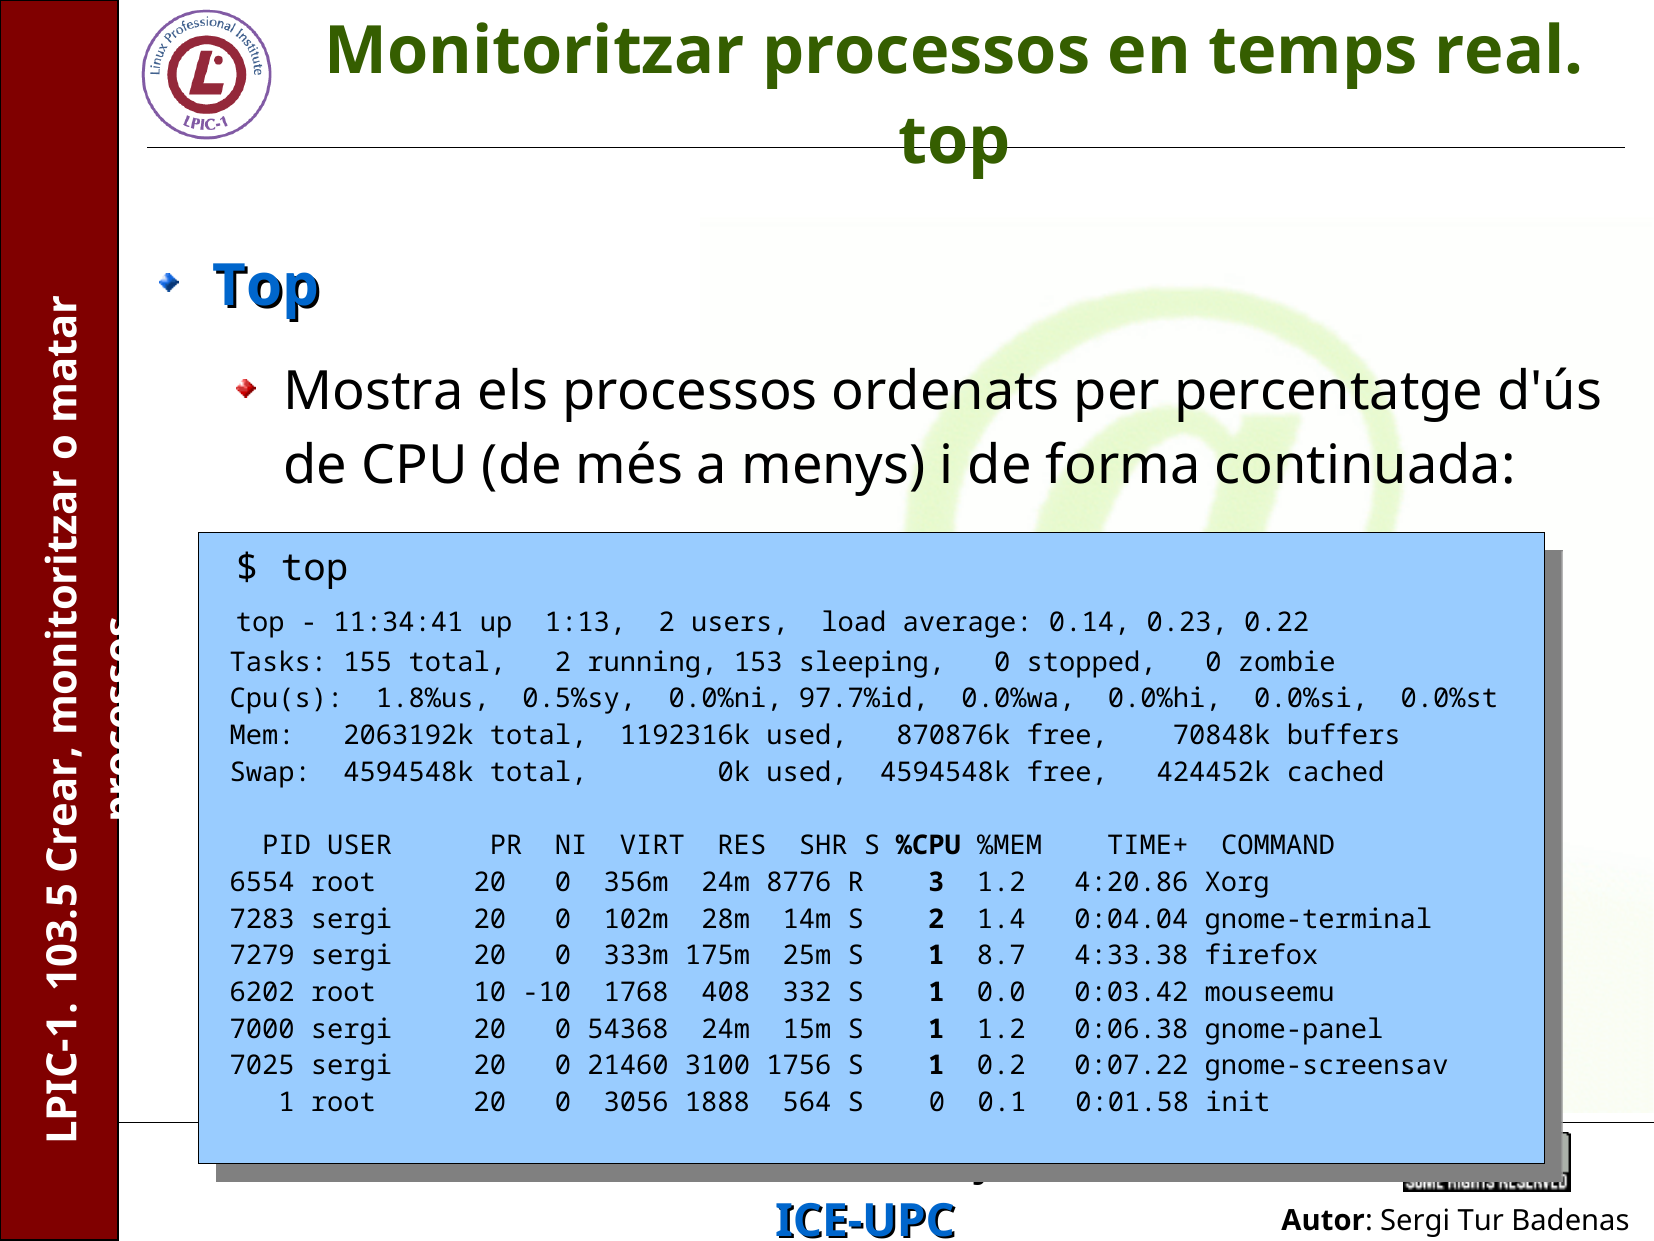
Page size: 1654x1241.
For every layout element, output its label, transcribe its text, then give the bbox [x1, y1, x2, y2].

text_box $ top top - 11:34:41 up 1:13, 2 users, load average: 0.14, 0.23, 0.22 Tasks: 155 total, 2 running, 153 sleeping, 0 stopped, 0 zombie Cpu(s): 1.8%us, 0.5%sy, 0.0%ni, 97.7%id, 0.0%wa, 0.0%hi, 0.0%si, 0.0%st Mem: 2063192k total, 1192316k used, 870876k free, 70848k buffers Swap: 4594548k total, 0k used, 4594548k free, 424452k cached PID USER PR NI VIRT RES SHR S %CPU %MEM TIME+ COMMAND 6554 root 20 0 356m 24m 8776 R 3 1.2 4:20.86 Xorg 7283 sergi 20 0 102m 28m 14m S 2 1.4 0:04.04 gnome-terminal 7279 sergi 20 0 333m 175m 25m S 1 8.7 4:33.38 firefox 6202 root 10 -10 1768 408 332 S 1 0.0 0:03.42 mouseemu 7000 sergi 20 0 54368 24m 15m S 1 1.2 0:06.38 gnome-panel 7025 sergi 20 0 21460 3100 1756 S 1 0.2 0:07.22 gnome-screensav 1 root 20 0 3056 1888 564 S 0 0.1 0:01.58 init [198, 532, 1545, 1001]
list Top Mostra els processos ordenats per percentatge d'ús de CPU (de més a menys) i de forma continuada: Existeixen alternatives/millores a top com atop o htop [141, 242, 1630, 1099]
picture [1403, 1132, 1571, 1192]
picture [135, 5, 277, 142]
picture [700, 217, 1654, 1113]
title Monitoritzar processos en temps real. top [289, 49, 1620, 137]
